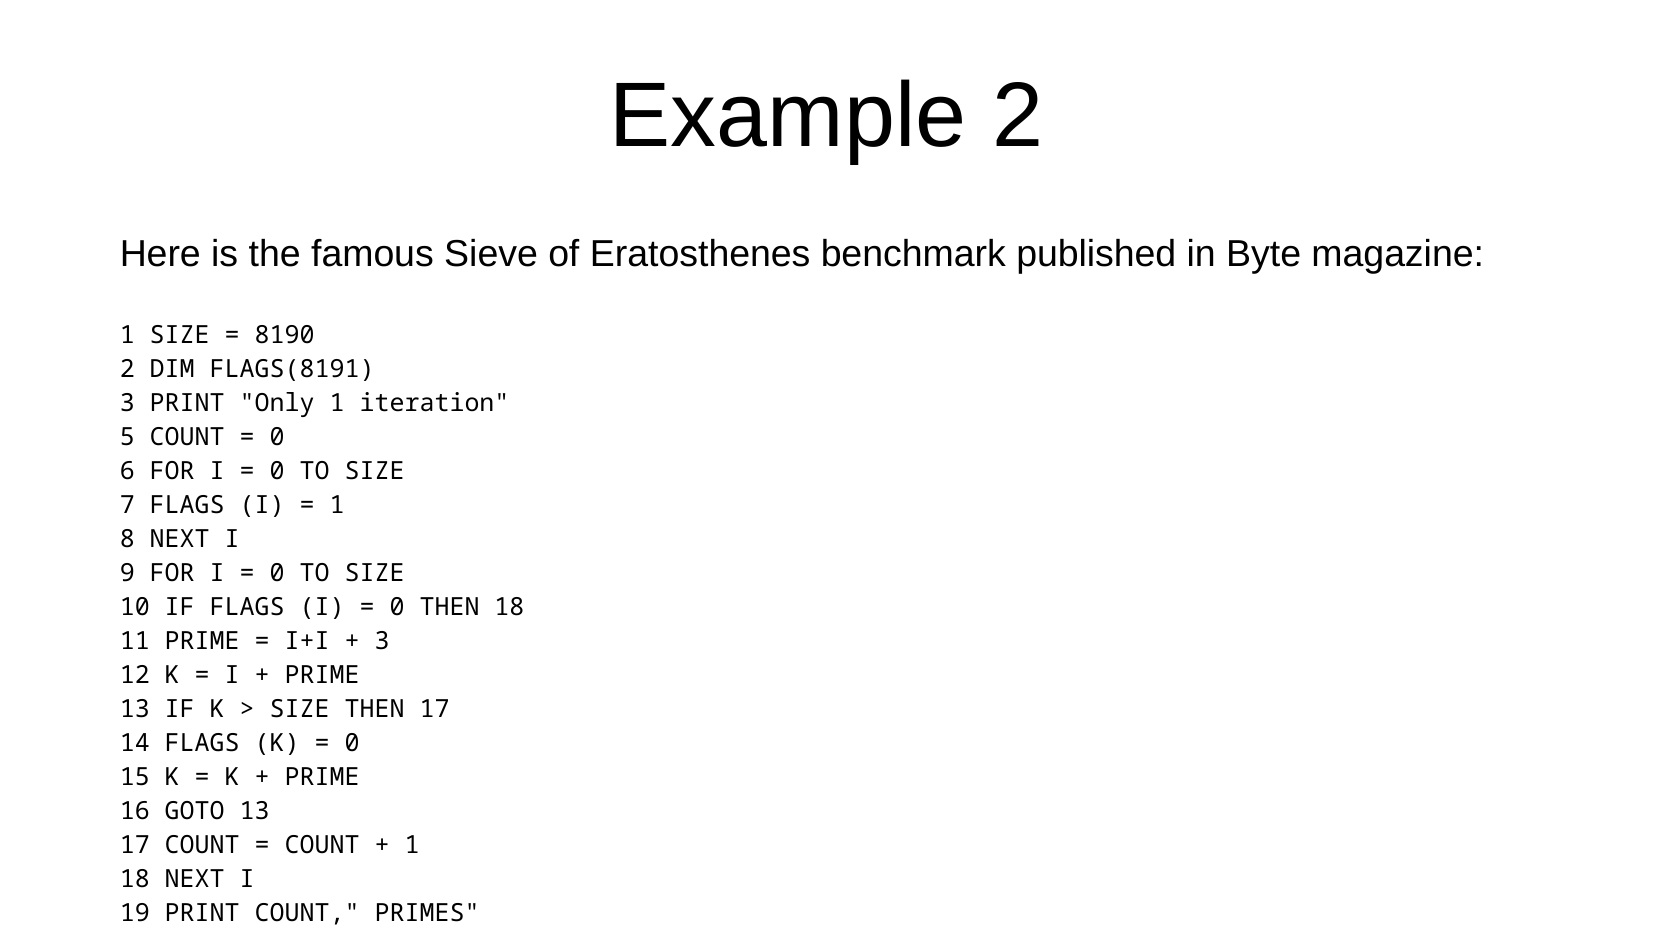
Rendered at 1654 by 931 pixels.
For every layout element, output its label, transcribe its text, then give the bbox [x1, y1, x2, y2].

text_box Here is the famous Sieve of Eratosthenes benchmark published in Byte magazine: 1 SIZE = 8190 2 DIM FLAGS(8191) 3 PRINT "Only 1 iteration" 5 COUNT = 0 6 FOR I = 0 TO SIZE 7 FLAGS (I) = 1 8 NEXT I 9 FOR I = 0 TO SIZE 10 IF FLAGS (I) = 0 THEN 18 11 PRIME = I+I + 3 12 K = I + PRIME 13 IF K > SIZE THEN 17 14 FLAGS (K) = 0 15 K = K + PRIME 16 GOTO 13 17 COUNT = COUNT + 1 18 NEXT I 19 PRINT COUNT," PRIMES" [105, 225, 1576, 923]
title Example 2 [82, 37, 1571, 193]
